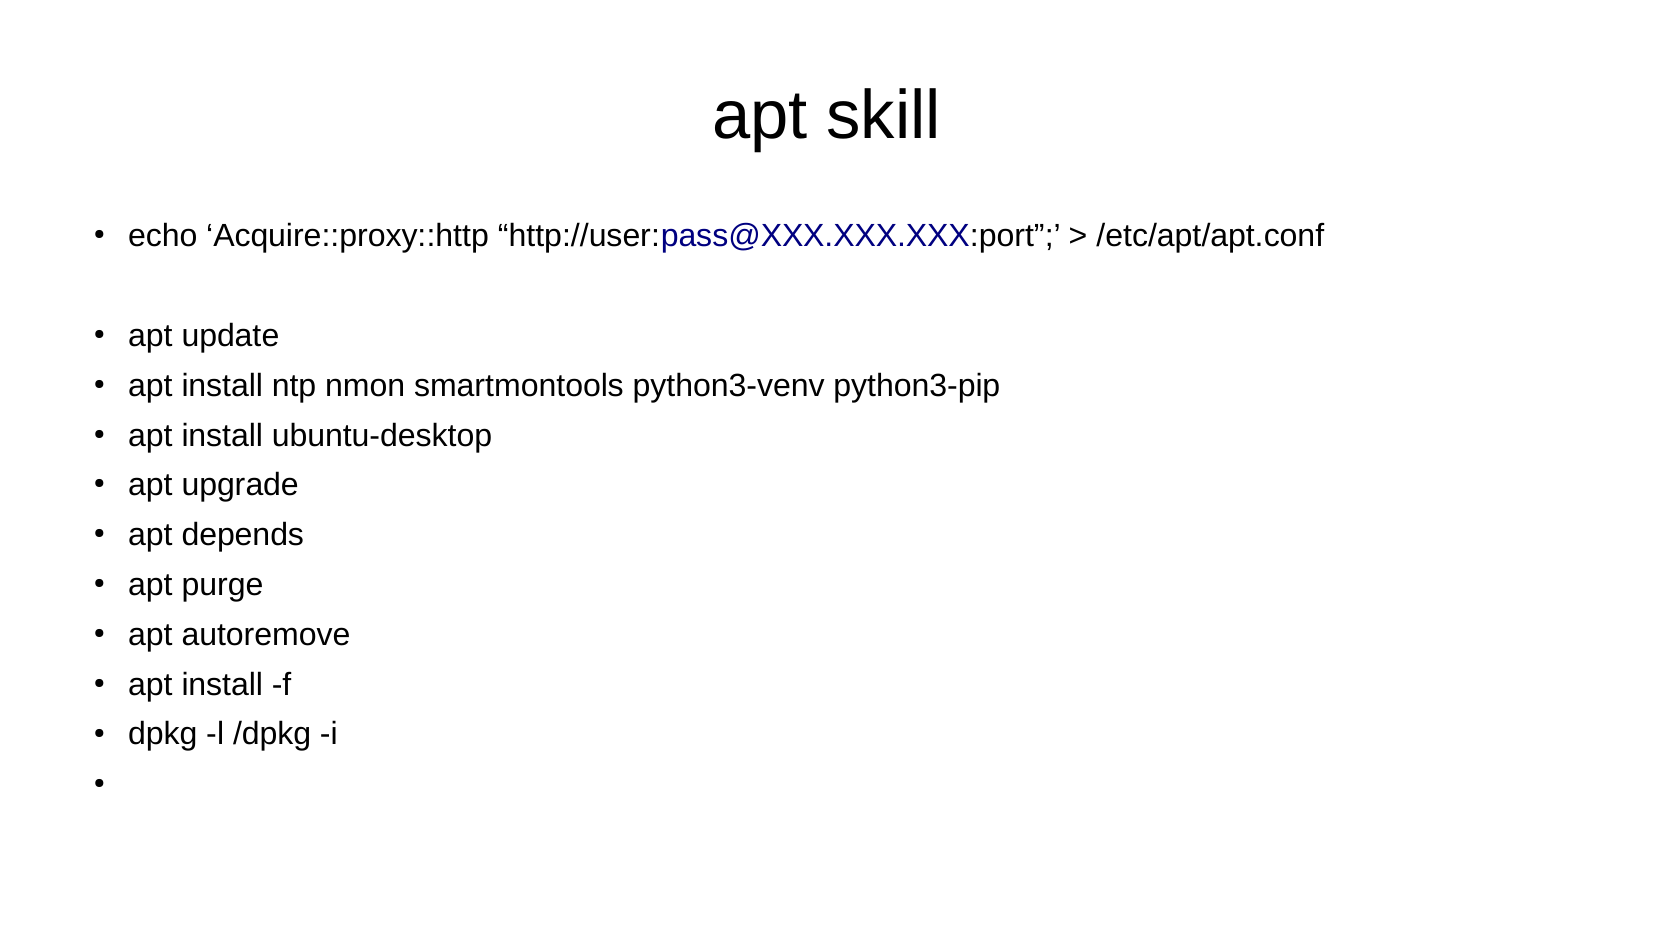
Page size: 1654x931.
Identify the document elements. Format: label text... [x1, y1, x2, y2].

title apt skill [82, 37, 1571, 193]
list echo ‘Acquire::proxy::http “http://user:pass@XXX.XXX.XXX:port”;’ > /etc/apt/apt.conf apt update apt install ntp nmon smartmontools python3-venv python3-pip apt install ubuntu-desktop apt upgrade apt depends apt purge apt autoremove apt install -f dpkg -l /dpkg -i [82, 217, 1571, 758]
